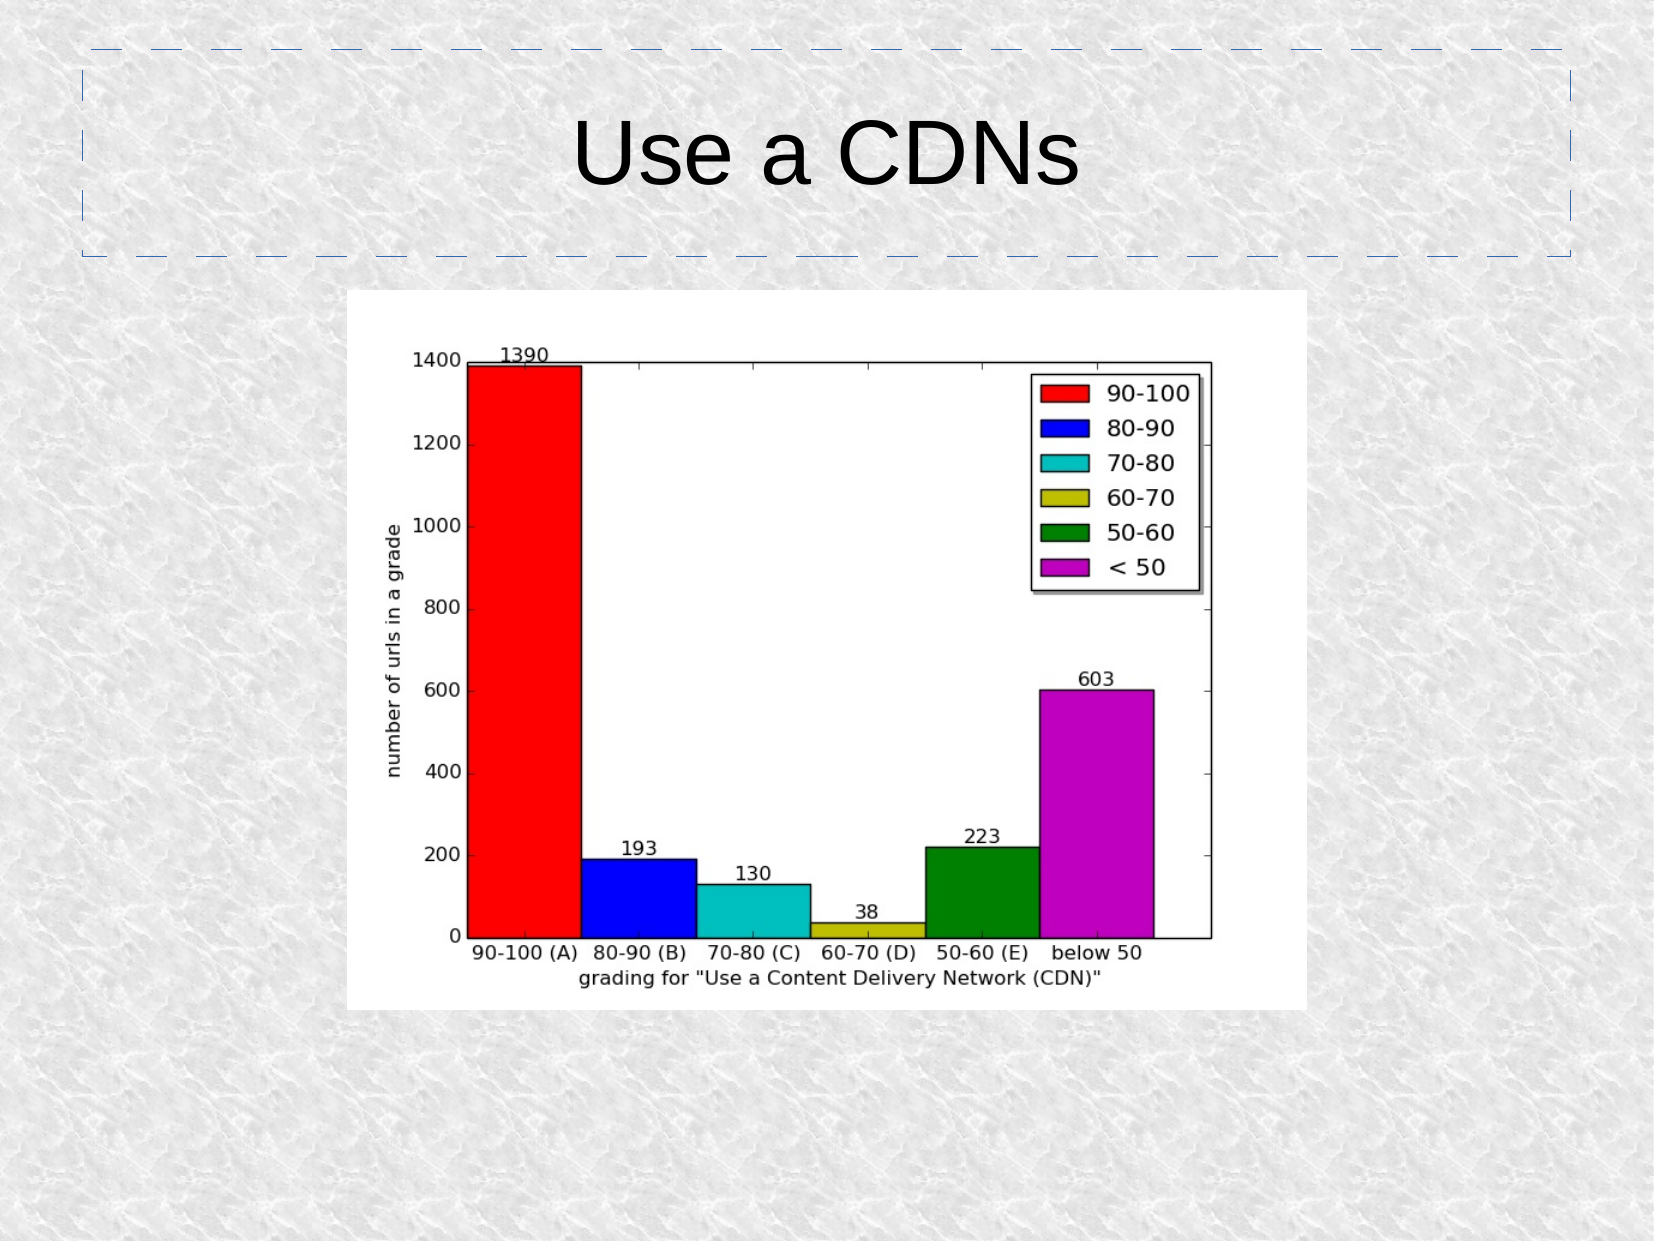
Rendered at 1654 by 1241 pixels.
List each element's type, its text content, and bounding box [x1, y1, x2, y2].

picture [0, 0, 1654, 1241]
title Use a CDNs [82, 49, 1571, 257]
